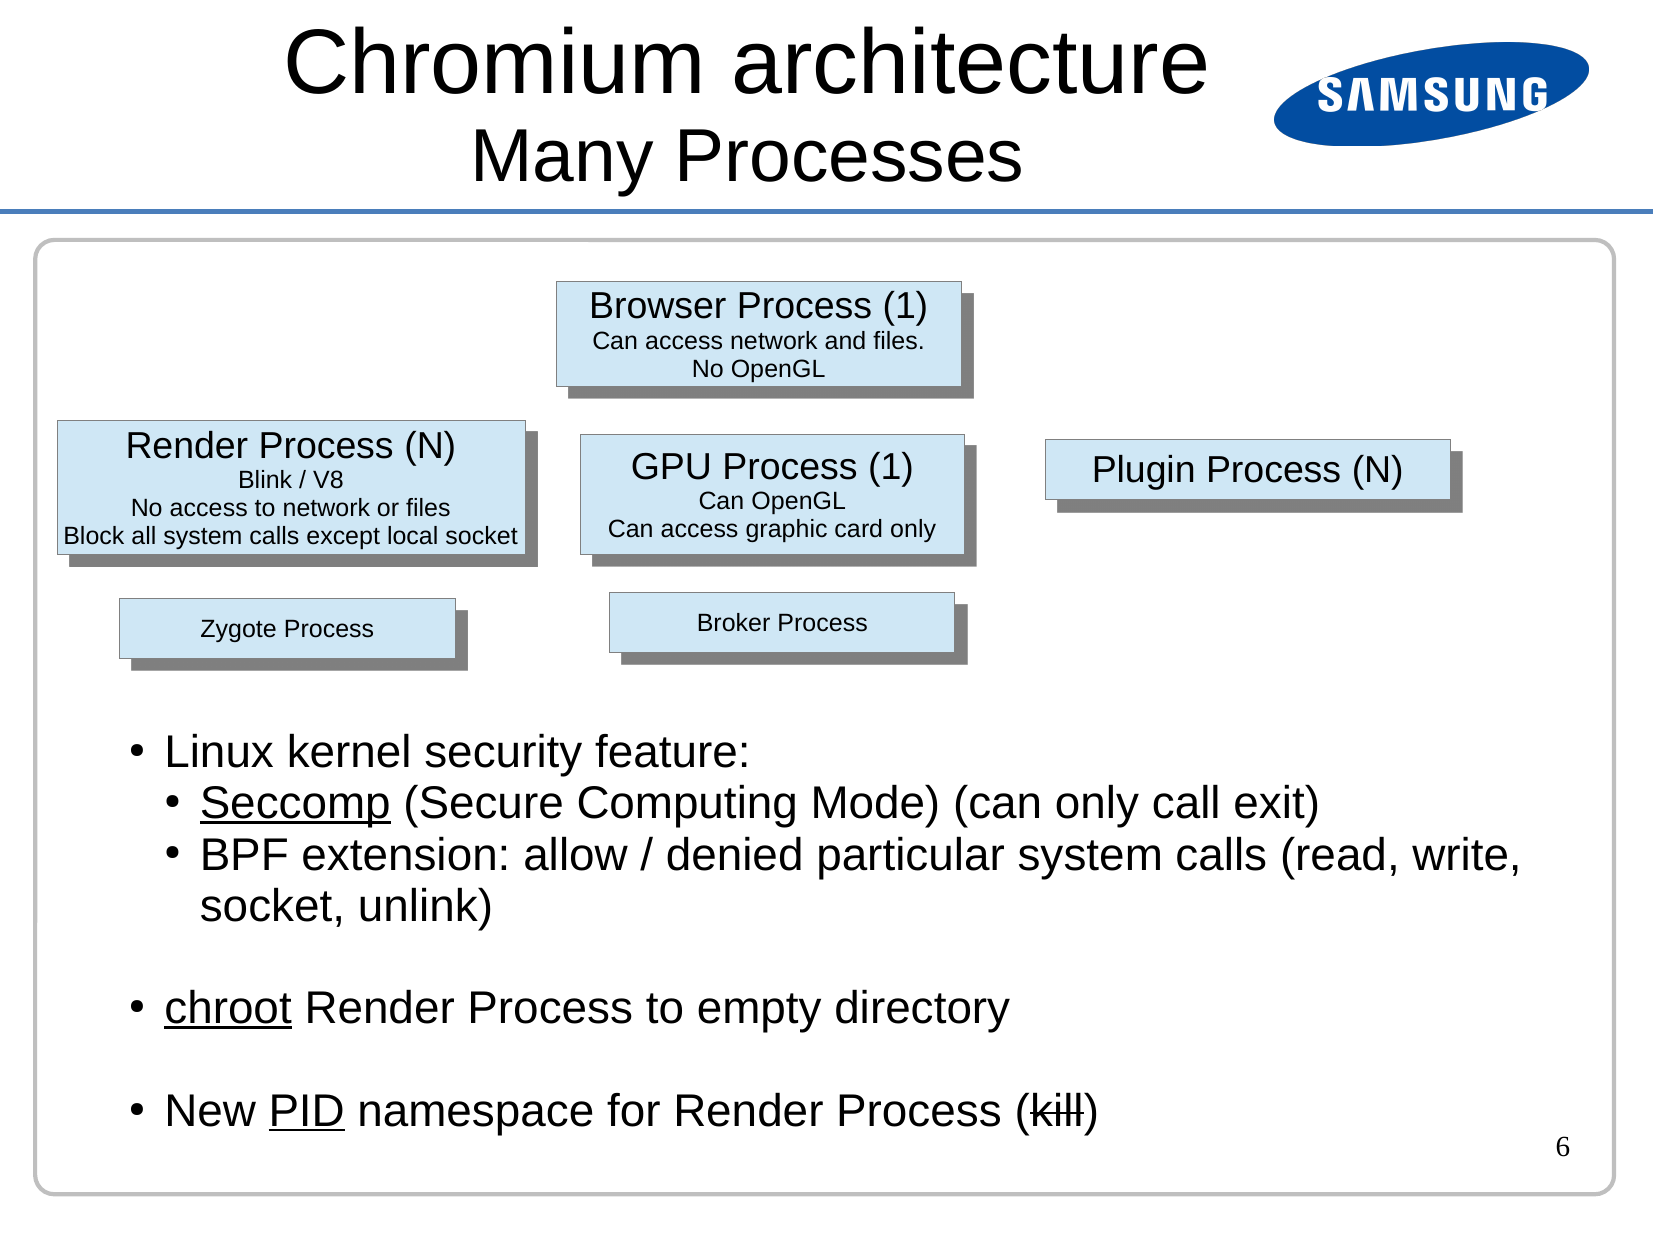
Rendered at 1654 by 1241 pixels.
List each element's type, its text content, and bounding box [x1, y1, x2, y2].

text_box Plugin Process (N) [1045, 439, 1451, 500]
text_box Chromium architecture Many Processes [244, 3, 1250, 206]
text_box Broker Process [609, 592, 955, 653]
text_box Linux kernel security feature: Seccomp (Secure Computing Mode) (can only call exit) BPF extension: allow / denied particular system calls (read, write, socket, unlink) chroot Render Process to empty directory New PID namespace for Render Process (kill) [114, 718, 1585, 1153]
text_box Render Process (N) Blink / V8 No access to network or files Block all system calls except local socket [57, 420, 526, 555]
picture [0, 0, 1654, 1241]
text_box Browser Process (1) Can access network and files. No OpenGL [556, 281, 962, 387]
text_box Zygote Process [119, 598, 456, 659]
text_box GPU Process (1) Can OpenGL Can access graphic card only [580, 434, 965, 555]
